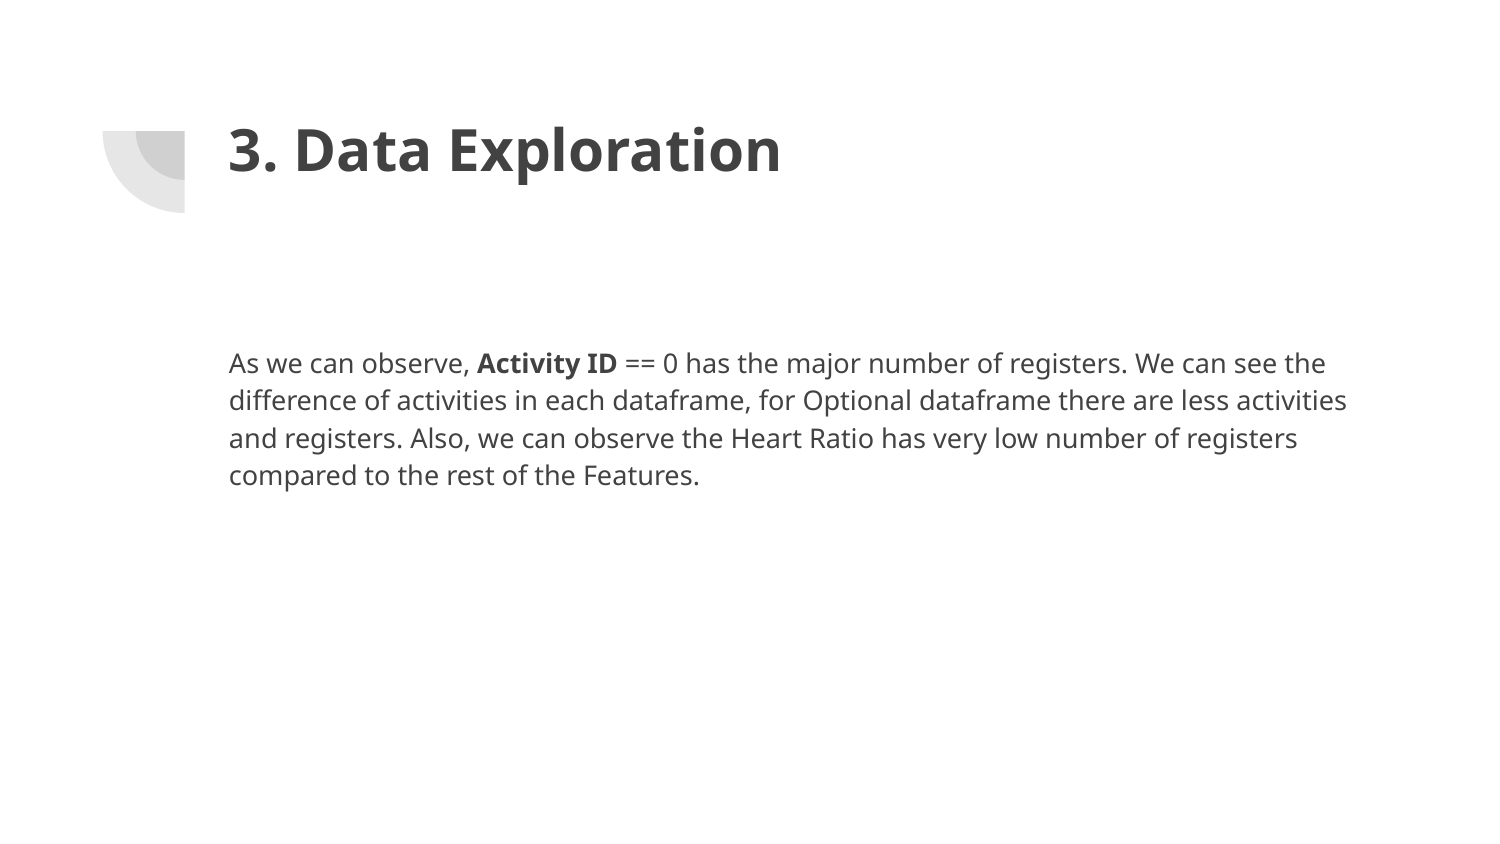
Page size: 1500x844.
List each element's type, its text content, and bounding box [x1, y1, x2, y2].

title 3. Data Exploration [213, 98, 1368, 263]
list As we can observe, Activity ID == 0 has the major number of registers. We can see the difference of activities in each dataframe, for Optional dataframe there are less activities and registers. Also, we can observe the Heart Ratio has very low number of registers compared to the rest of the Features. [213, 326, 1368, 744]
